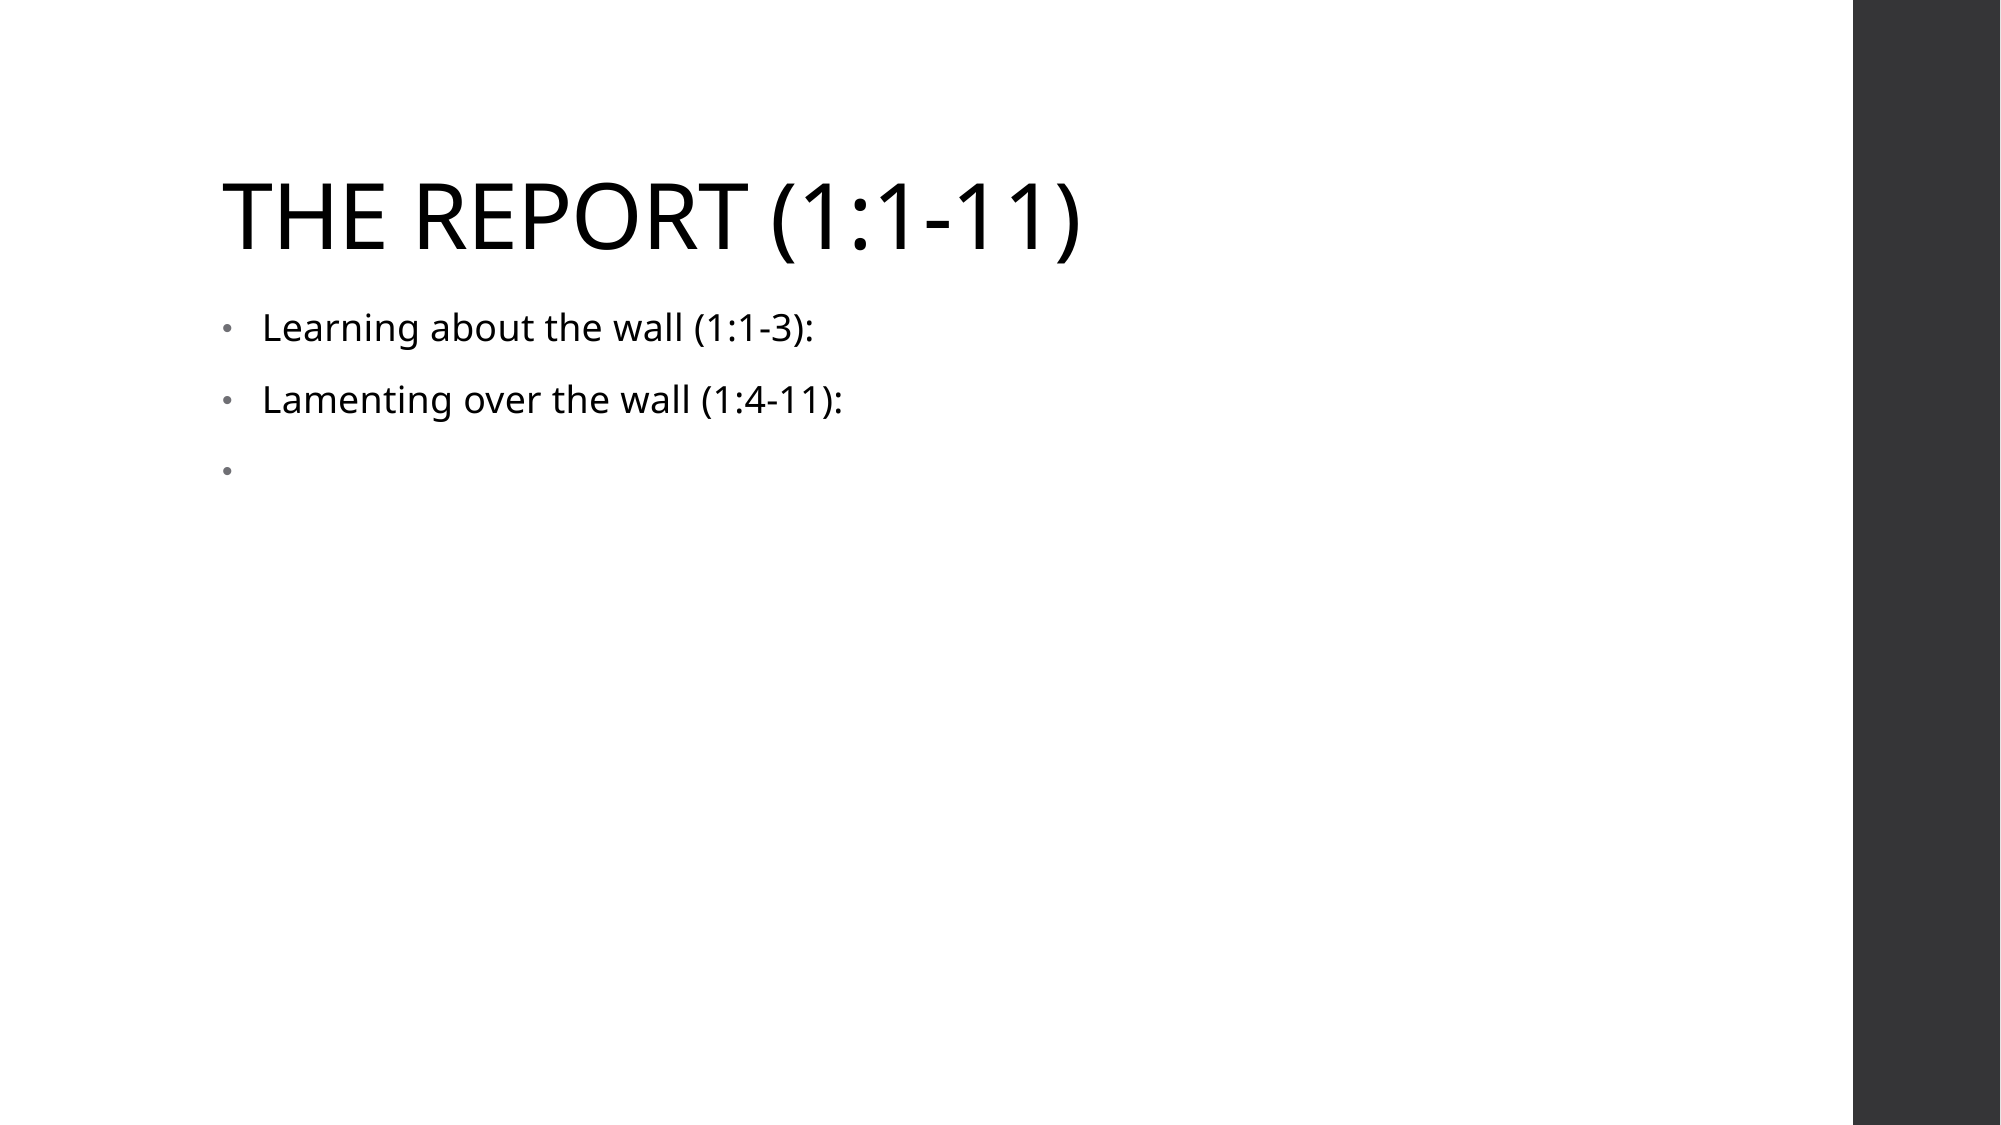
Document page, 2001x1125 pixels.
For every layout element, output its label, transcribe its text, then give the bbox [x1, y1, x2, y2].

list Learning about the wall (1:1-3): Lamenting over the wall (1:4-11): [206, 299, 1617, 1014]
title THE REPORT (1:1-11) [206, 60, 1797, 278]
